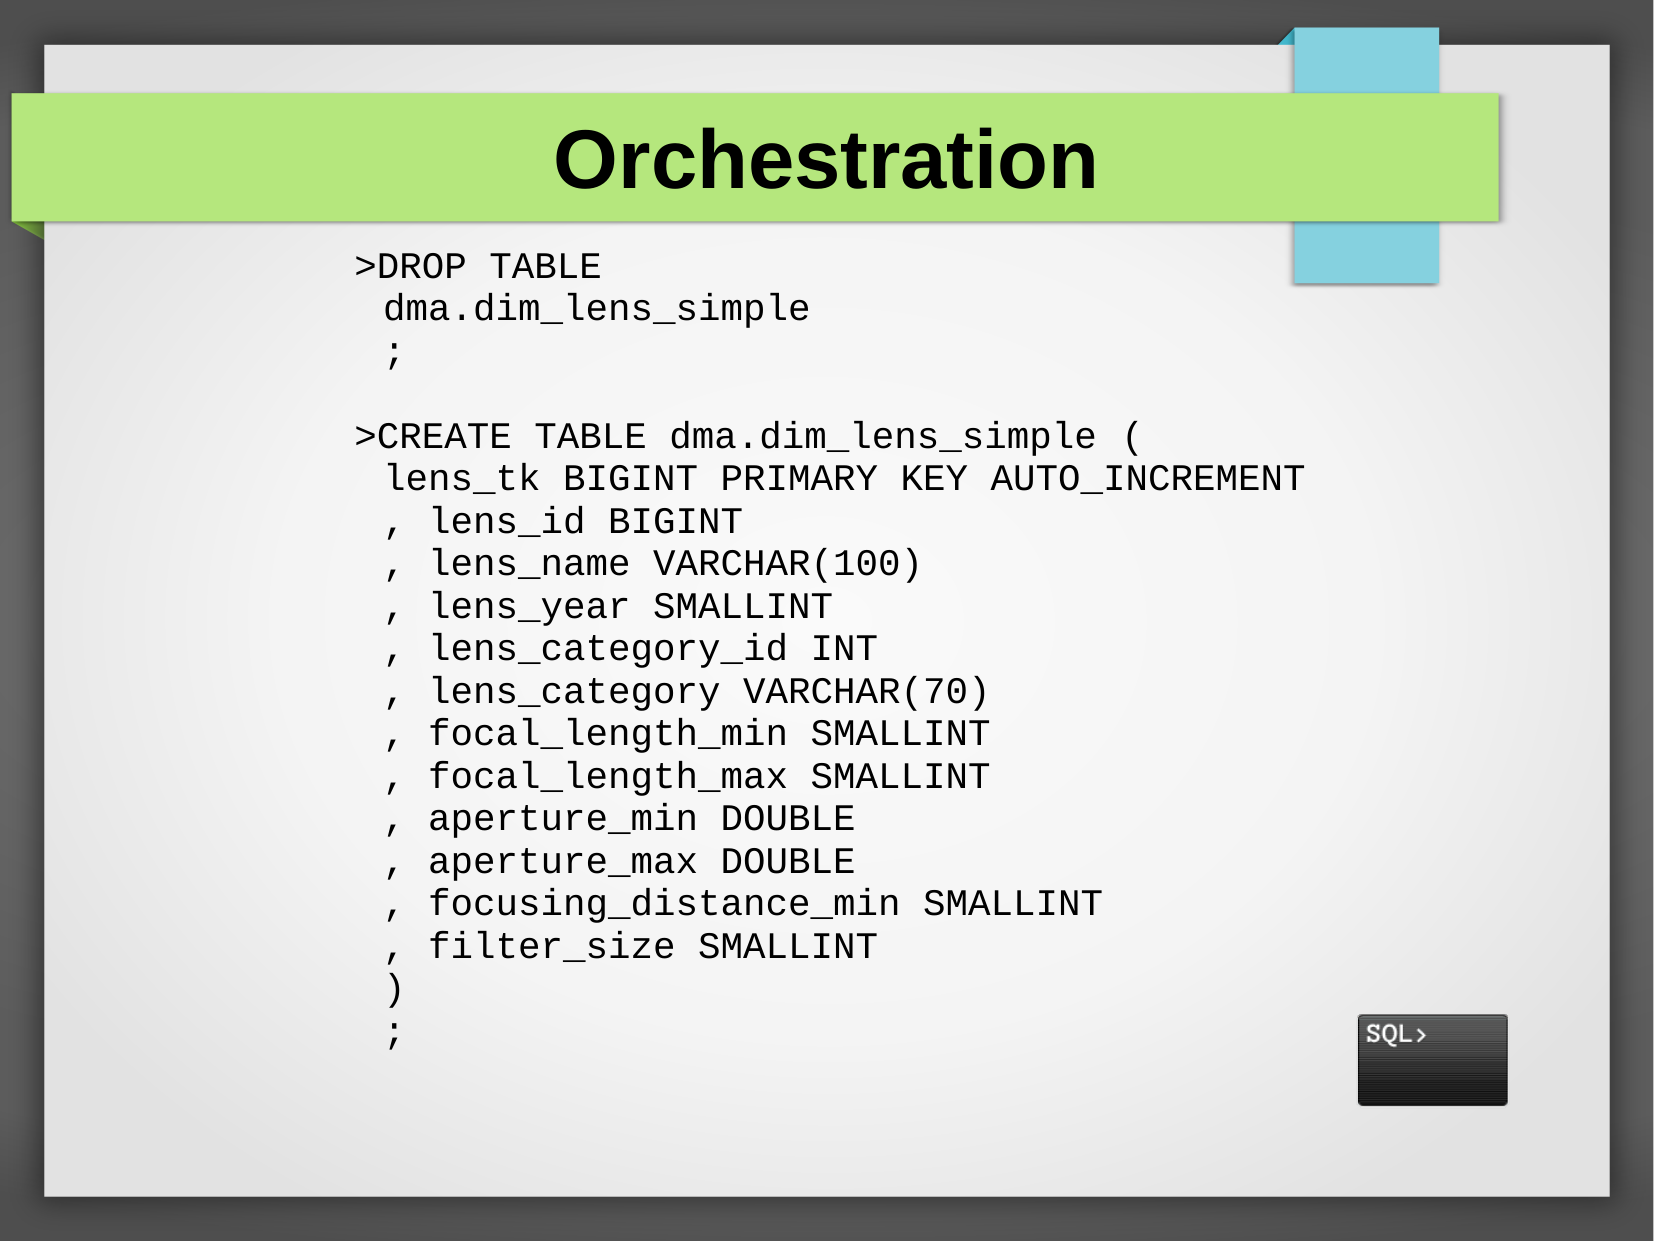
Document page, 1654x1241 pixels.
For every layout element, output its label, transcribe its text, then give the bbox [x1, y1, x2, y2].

title Orchestration [70, 106, 1583, 213]
picture [0, 0, 1654, 1241]
text_box >DROP TABLE dma.dim_lens_simple ; >CREATE TABLE dma.dim_lens_simple ( lens_tk BIGINT PRIMARY KEY AUTO_INCREMENT , lens_id BIGINT , lens_name VARCHAR(100) , lens_year SMALLINT , lens_category_id INT , lens_category VARCHAR(70) , focal_length_min SMALLINT , focal_length_max SMALLINT , aperture_min DOUBLE , aperture_max DOUBLE , focusing_distance_min SMALLINT , filter_size SMALLINT ) ; [294, 239, 1401, 1148]
